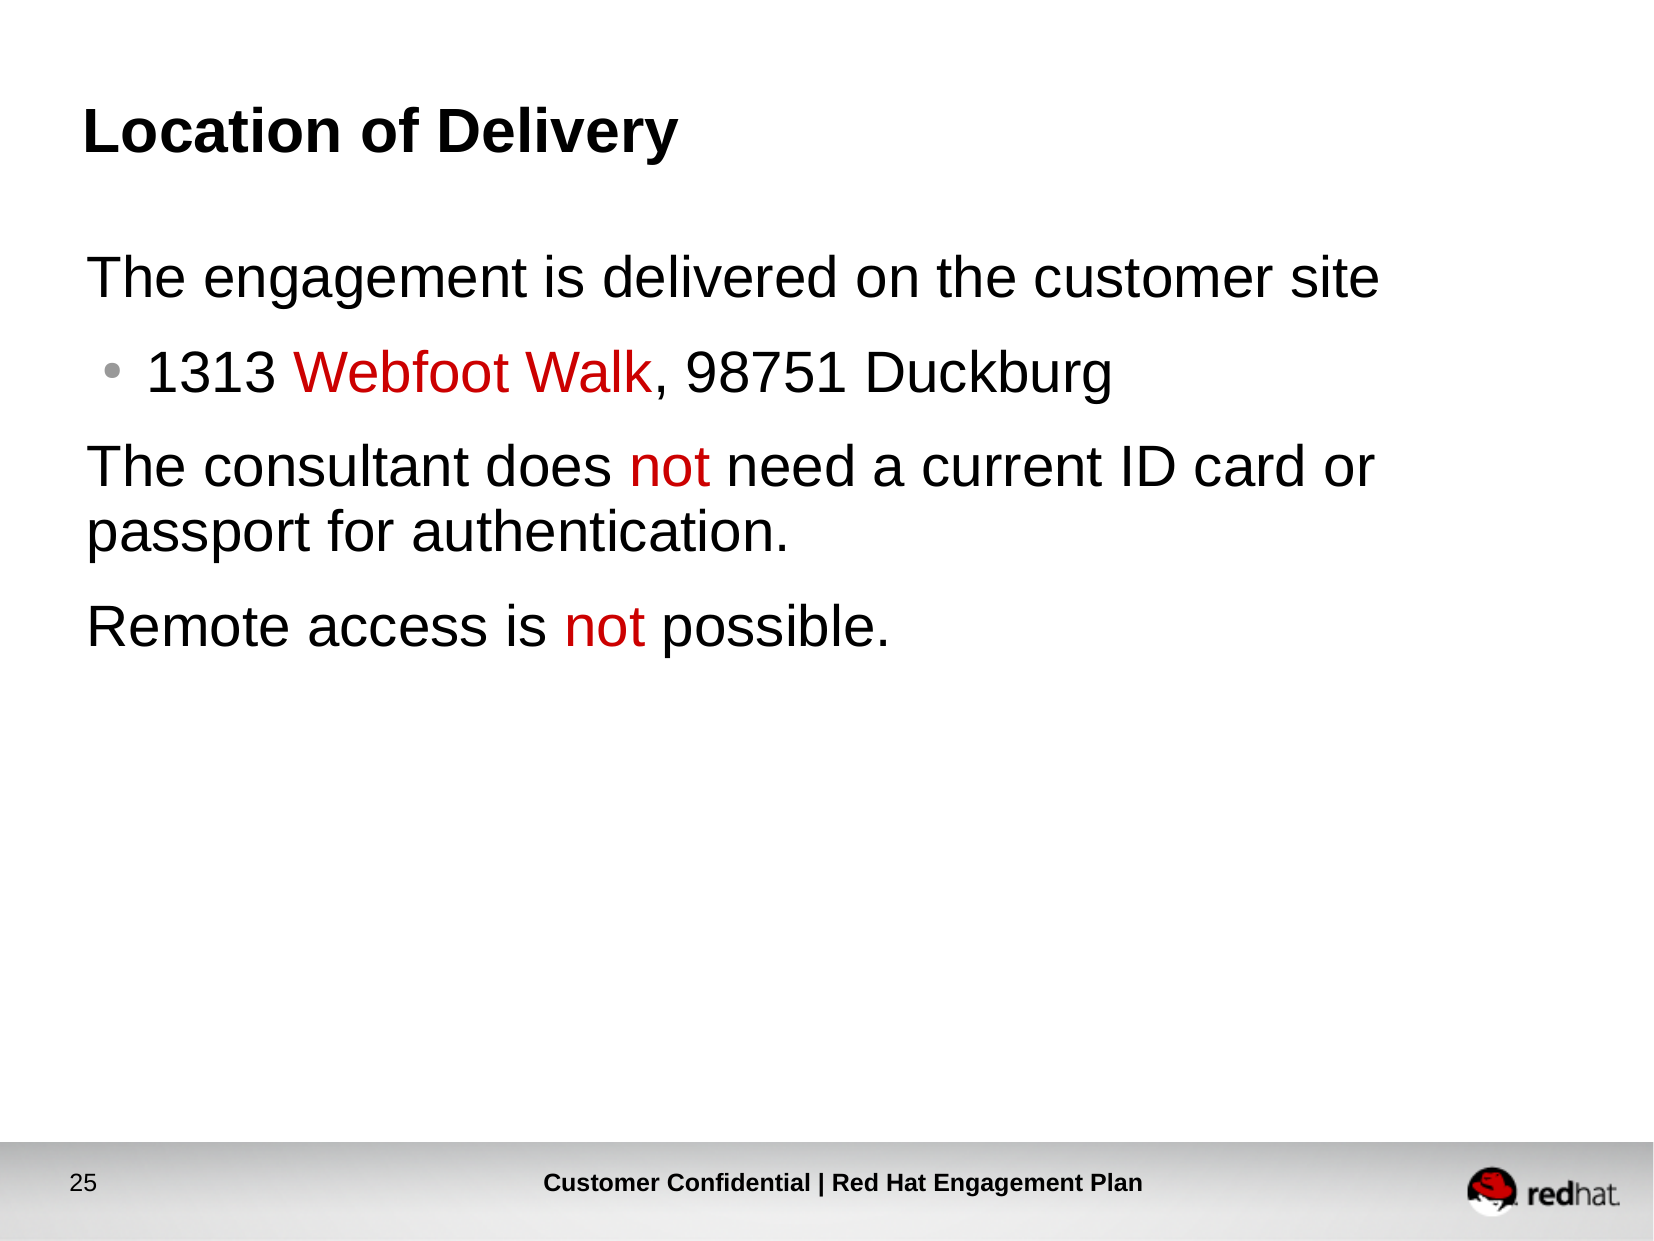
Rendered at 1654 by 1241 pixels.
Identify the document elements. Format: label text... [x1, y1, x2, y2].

list The engagement is delivered on the customer site 1313 Webfoot Walk, 98751 Duckburg The consultant does not need a current ID card or passport for authentication. Remote access is not possible. [86, 244, 1576, 1039]
title Location of Delivery [82, 37, 1571, 226]
picture [0, 1142, 1654, 1241]
